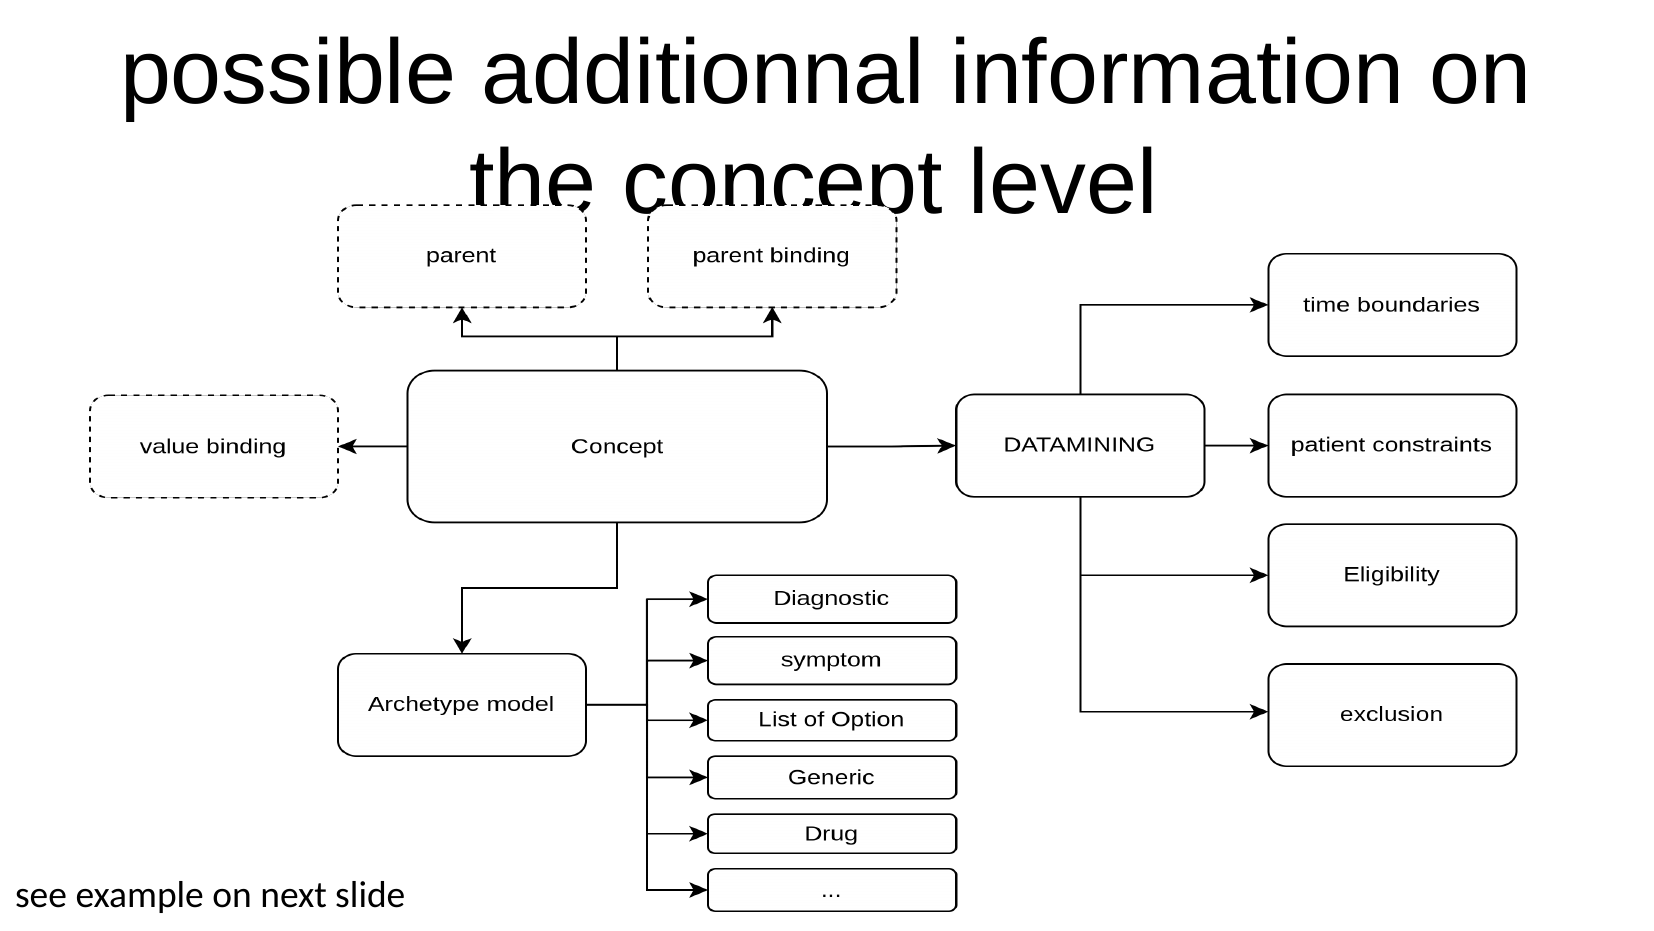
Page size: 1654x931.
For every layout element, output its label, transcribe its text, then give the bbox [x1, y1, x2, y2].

picture [68, 187, 1538, 930]
text_box see example on next slide [0, 862, 601, 931]
title possible additionnal information on the concept level [82, 12, 1571, 218]
